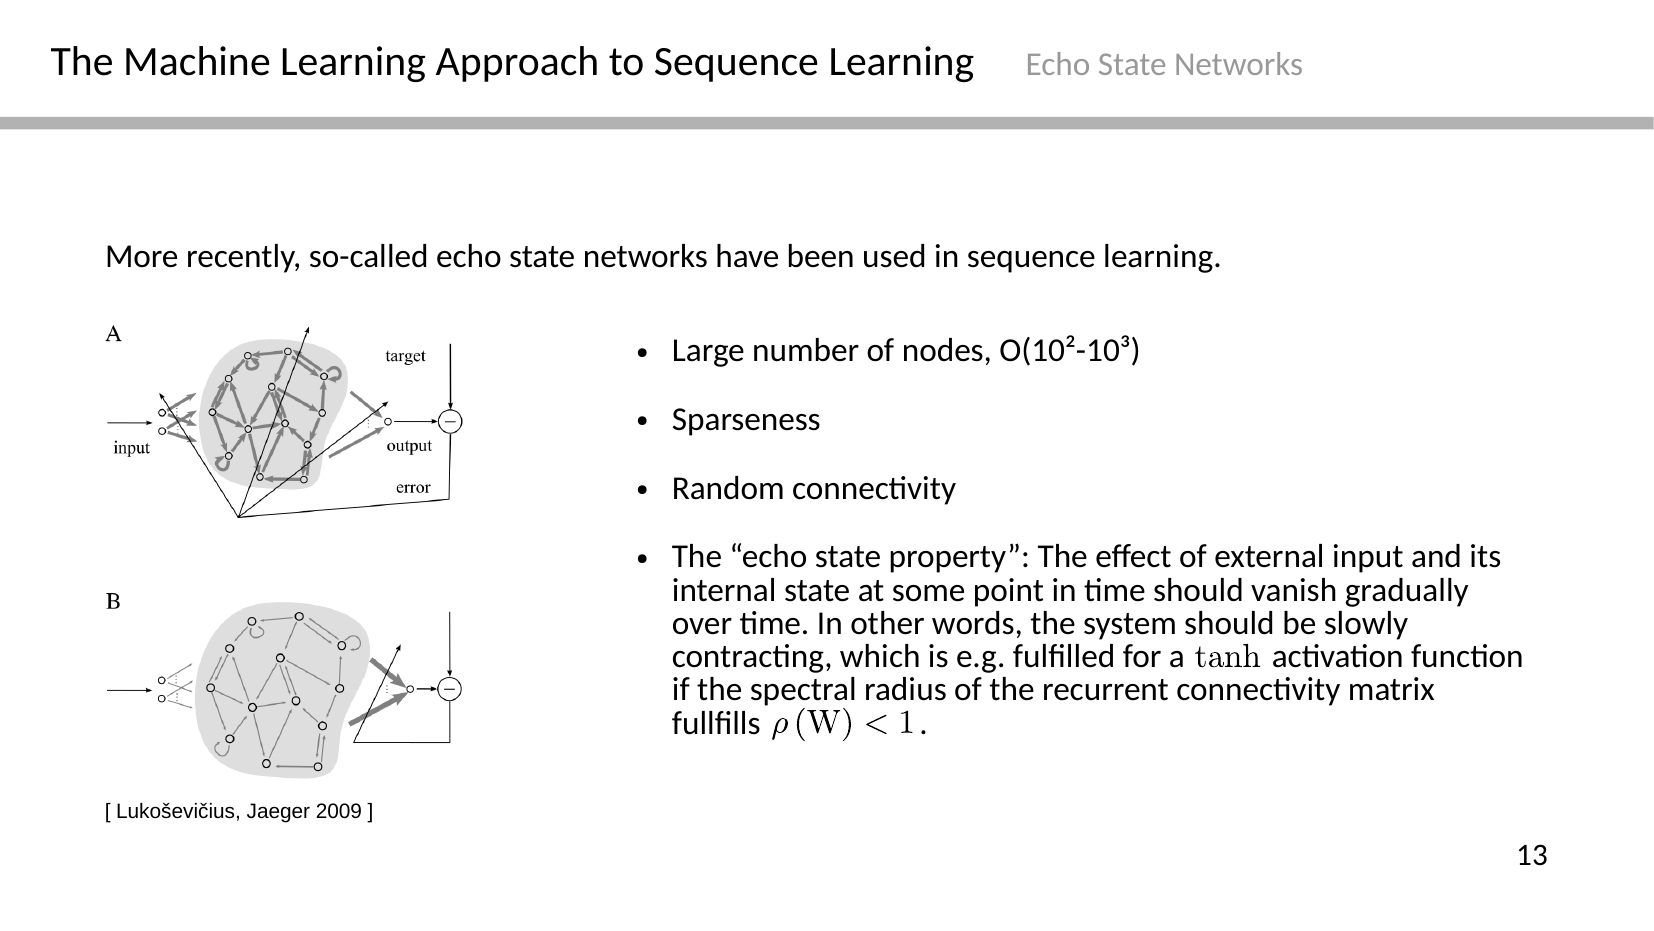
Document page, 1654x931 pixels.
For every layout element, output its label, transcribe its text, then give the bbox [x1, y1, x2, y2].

text_box [1194, 643, 1261, 668]
text_box The Machine Learning Approach to Sequence Learning Echo State Networks [35, 37, 1516, 94]
text_box [ Lukoševičius, Jaeger 2009 ] [90, 792, 586, 841]
picture [80, 582, 471, 794]
text_box Large number of nodes, O(10²-10³) Sparseness Random connectivity The “echo state property”: The effect of external input and its internal state at some point in time should vanish gradually over time. In other words, the system should be slowly contracting, which is e.g. fulfilled for a activation function if the spectral radius of the recurrent connectivity matrix fullfills . [636, 336, 1531, 796]
text_box [771, 707, 916, 742]
text_box <number> [1501, 835, 1654, 906]
picture [82, 315, 473, 527]
text_box More recently, so-called echo state networks have been used in sequence learning. [105, 242, 1530, 316]
